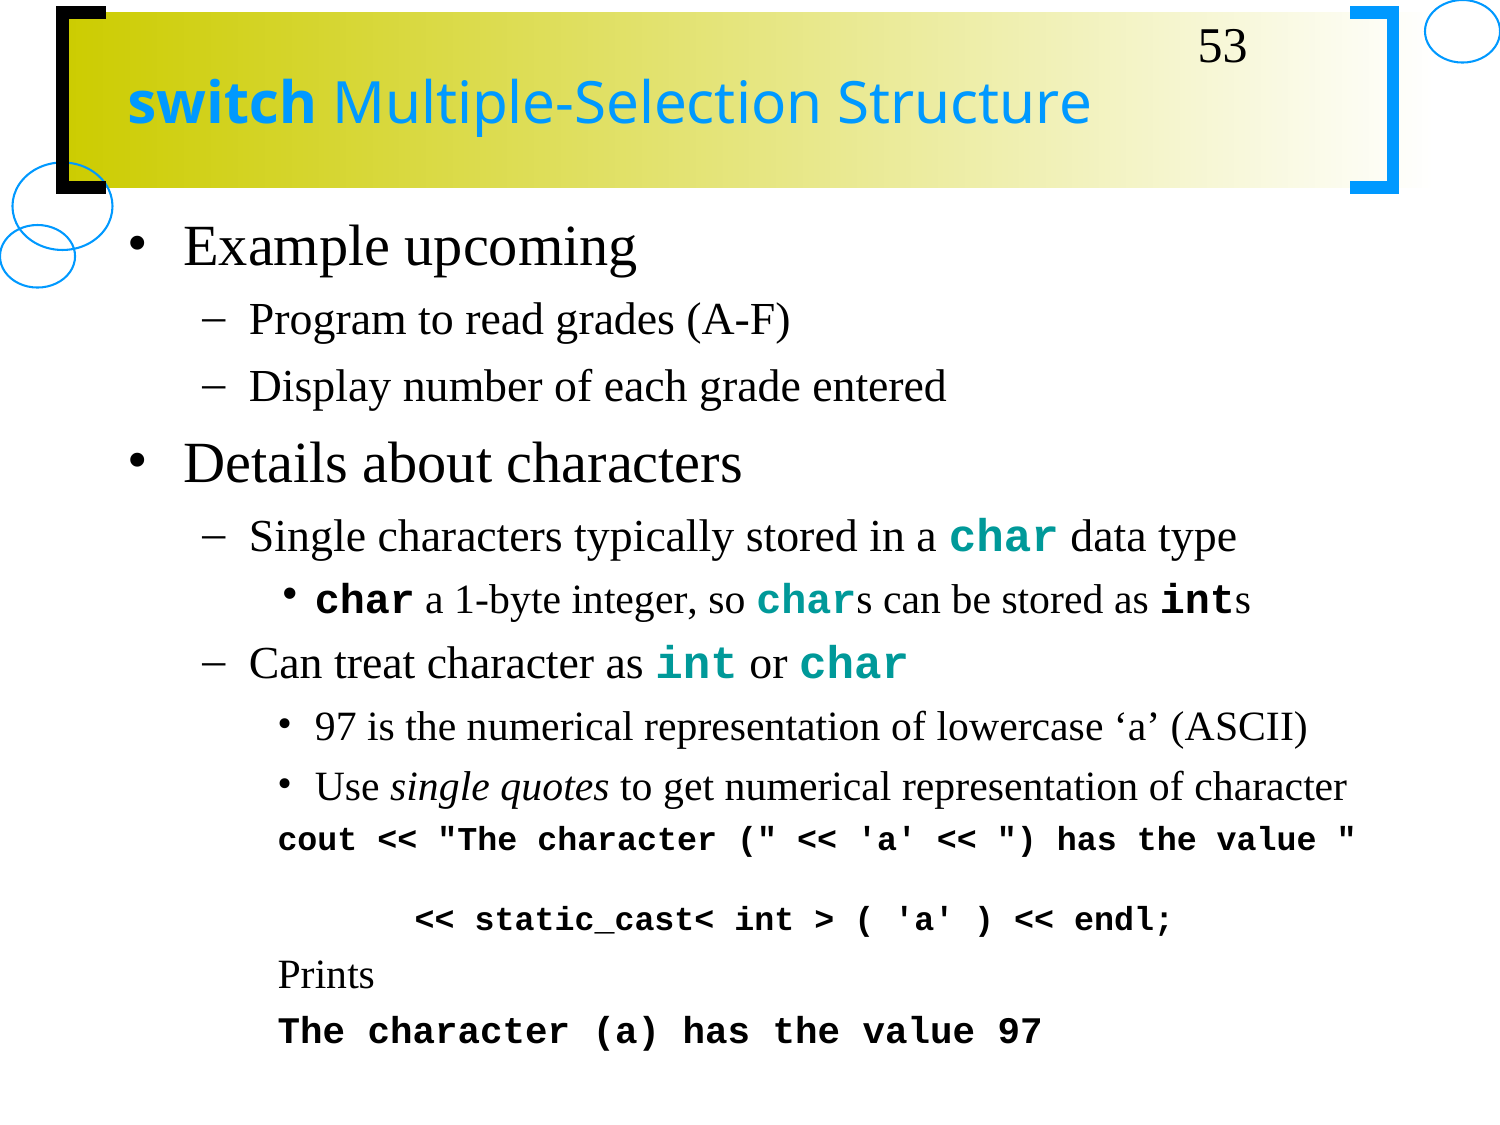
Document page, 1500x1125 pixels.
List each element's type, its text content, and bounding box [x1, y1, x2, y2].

title switch Multiple-Selection Structure [112, 12, 1388, 188]
list Example upcoming Program to read grades (A-F) Display number of each grade entered Details about characters Single characters typically stored in a char data type char a 1-byte integer, so chars can be stored as ints Can treat character as int or char 97 is the numerical representation of lowercase ‘a’ (ASCII) Use single quotes to get numerical representation of character cout << "The character (" << 'a' << ") has the value " << static_cast< int > ( 'a' ) << endl; Prints The character (a) has the value 97 [112, 199, 1388, 1063]
